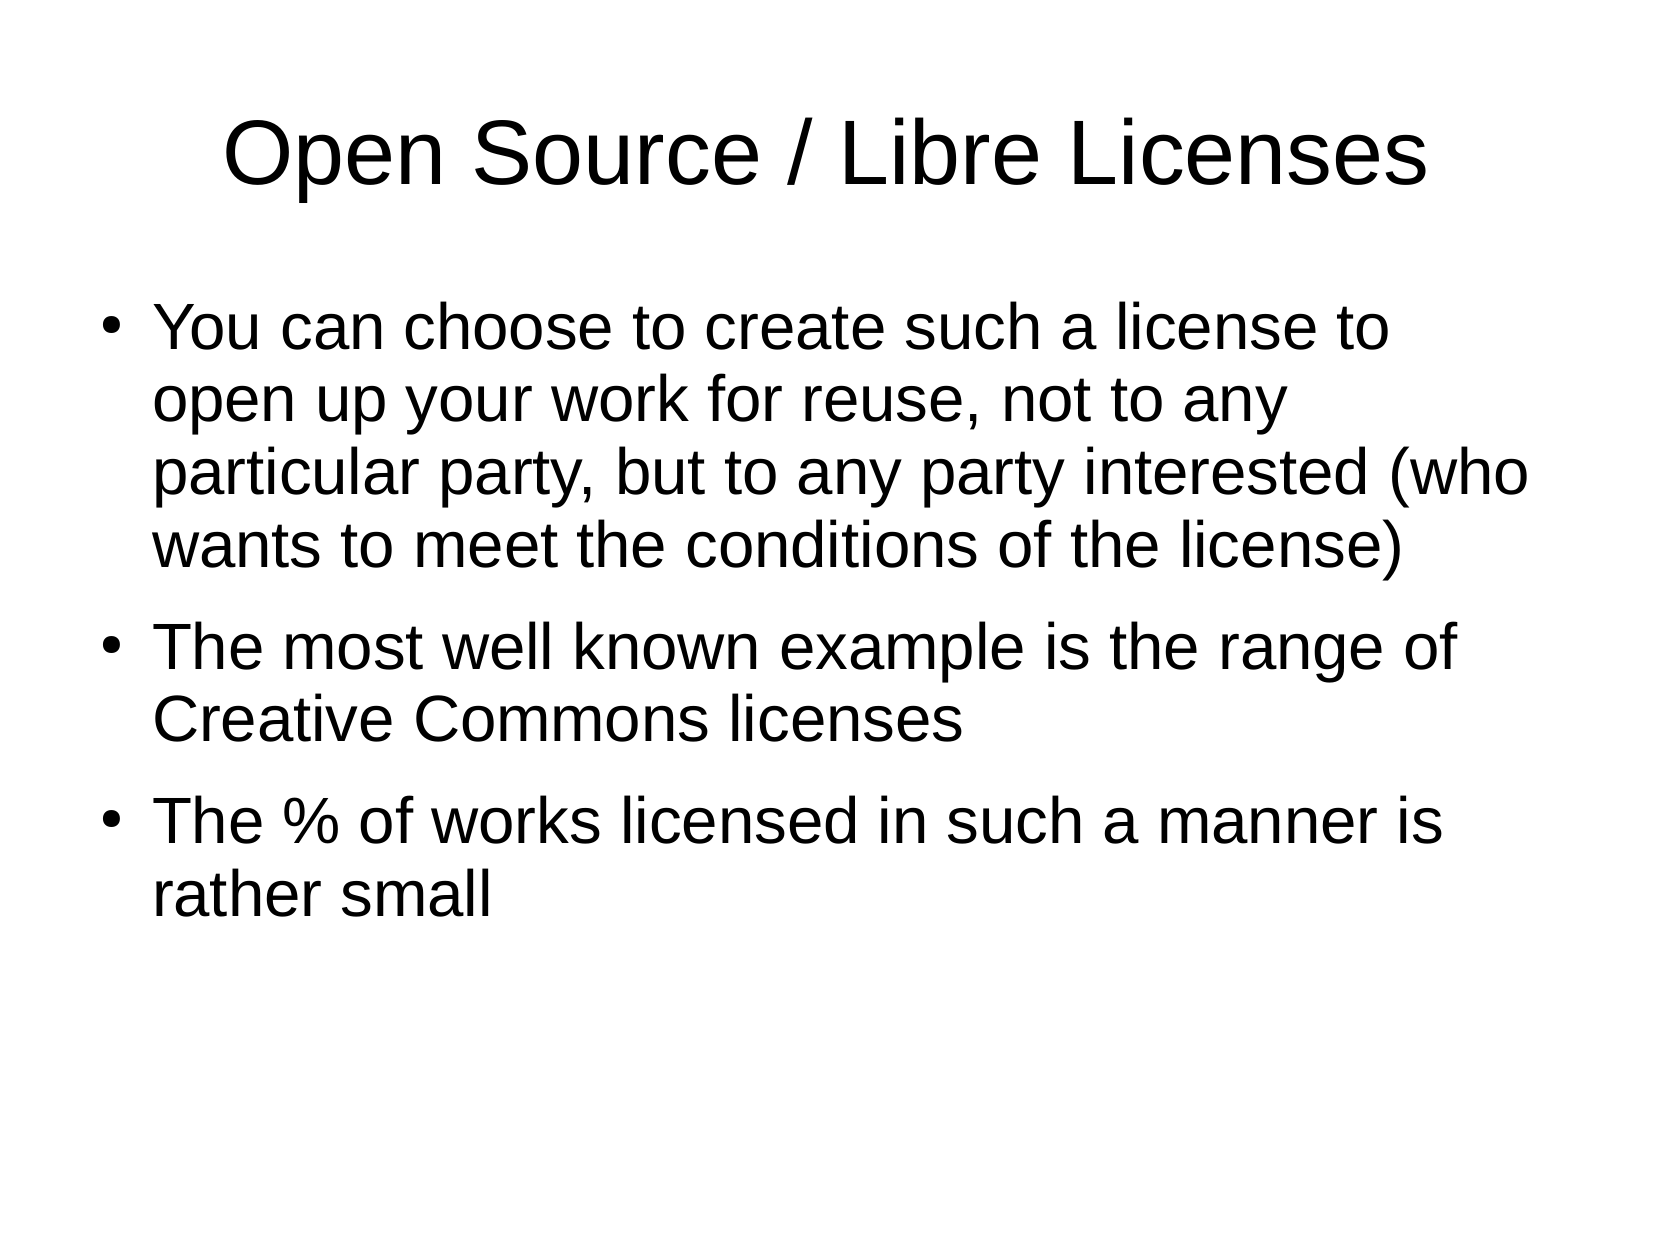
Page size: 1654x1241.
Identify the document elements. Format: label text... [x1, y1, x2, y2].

title Open Source / Libre Licenses [82, 49, 1571, 257]
list You can choose to create such a license to open up your work for reuse, not to any particular party, but to any party interested (who wants to meet the conditions of the license) The most well known example is the range of Creative Commons licenses The % of works licensed in such a manner is rather small [82, 290, 1538, 1010]
